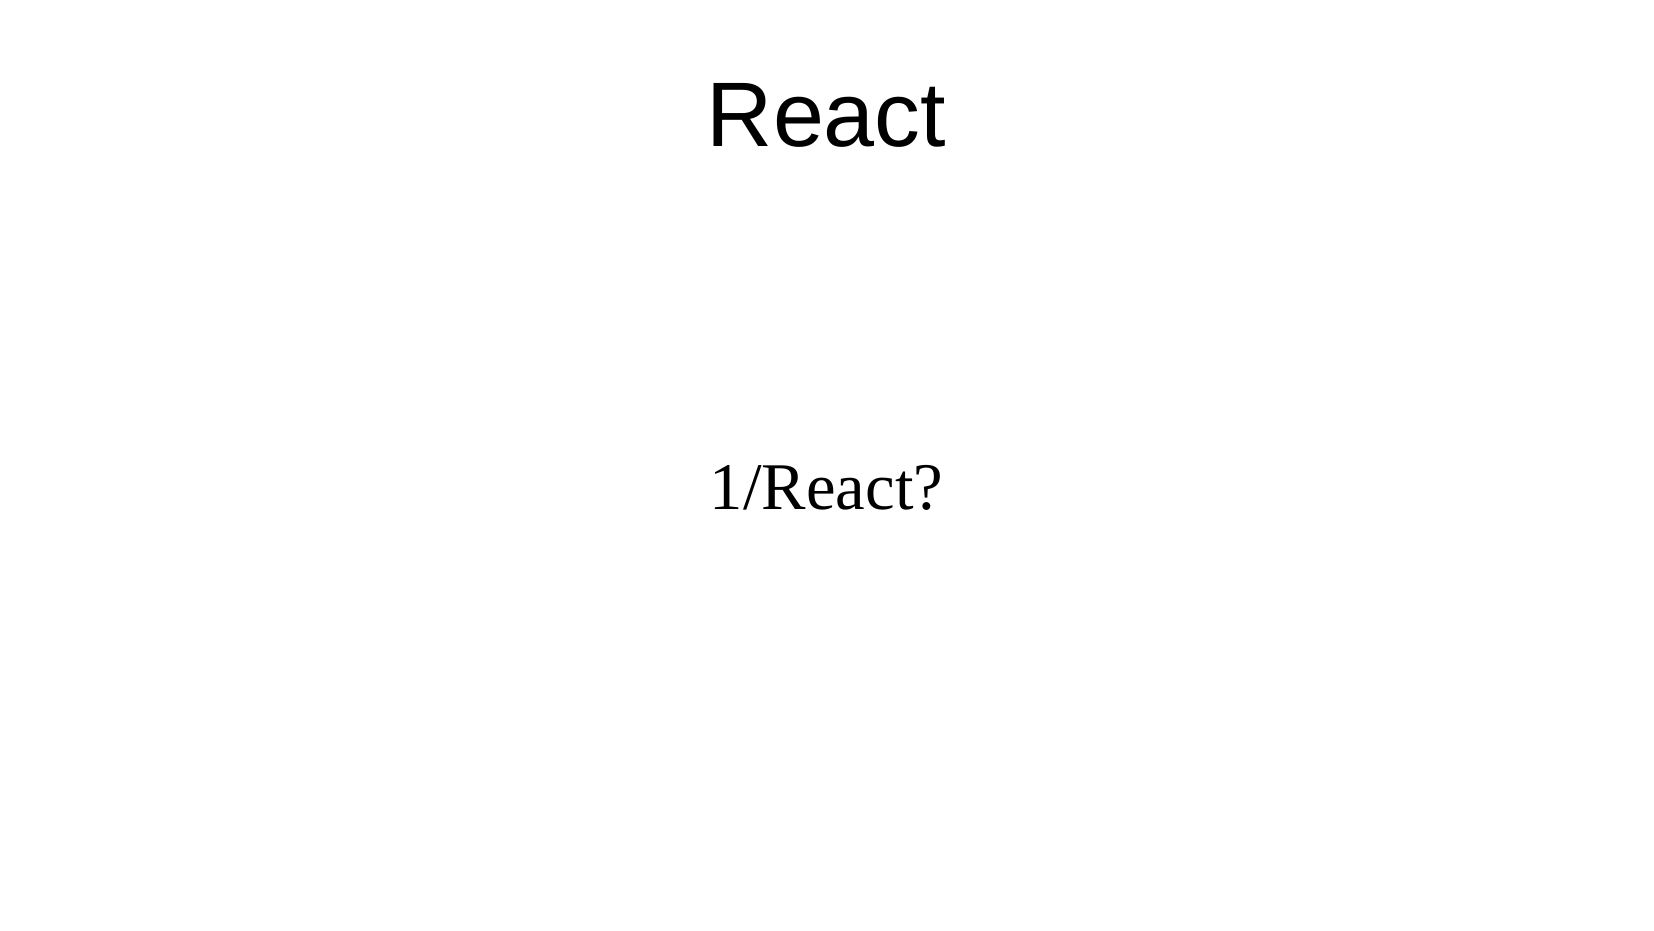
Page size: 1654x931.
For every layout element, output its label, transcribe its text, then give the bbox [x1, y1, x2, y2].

title React [82, 37, 1571, 193]
subtitle 1/React? [82, 217, 1571, 758]
